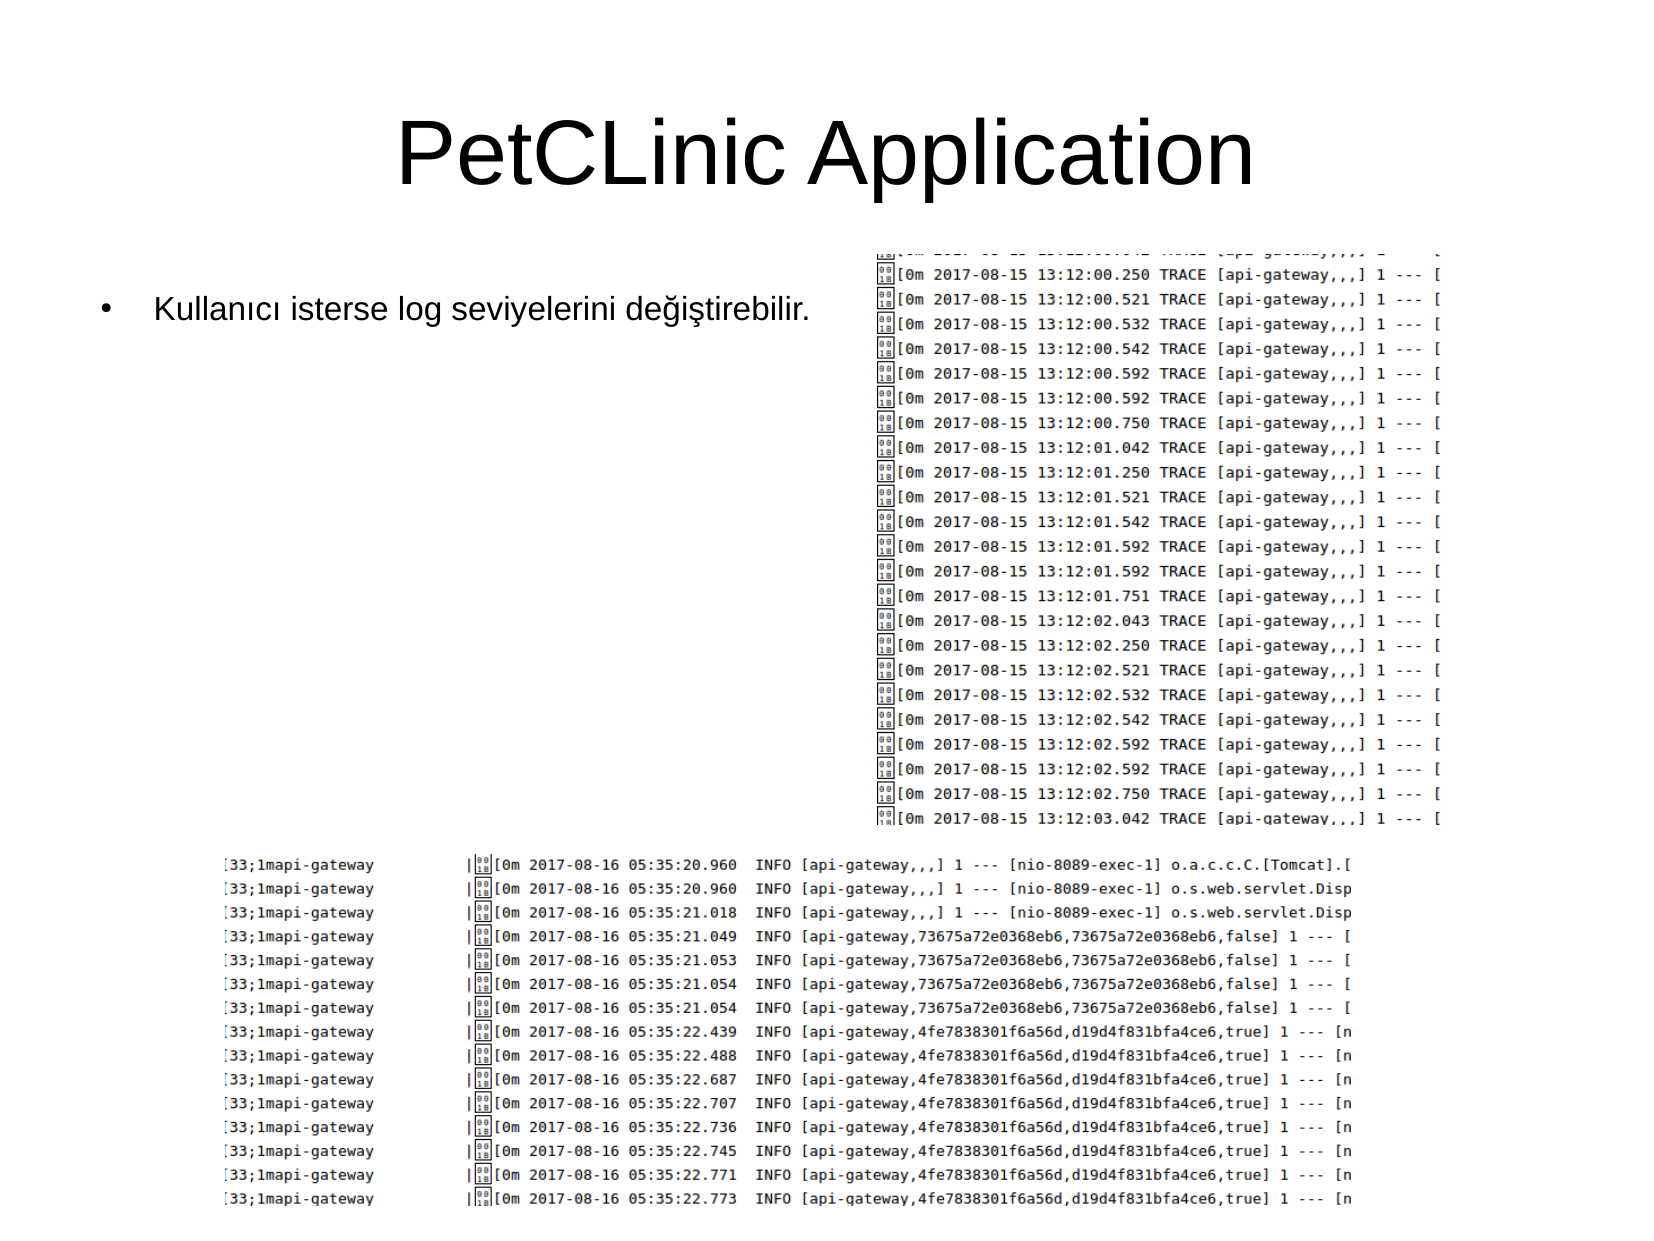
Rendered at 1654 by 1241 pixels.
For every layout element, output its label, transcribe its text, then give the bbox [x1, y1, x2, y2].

picture [225, 854, 1351, 1206]
title PetCLinic Application [82, 49, 1571, 257]
picture [877, 257, 1441, 826]
list Kullanıcı isterse log seviyelerini değiştirebilir. [82, 290, 1571, 1010]
